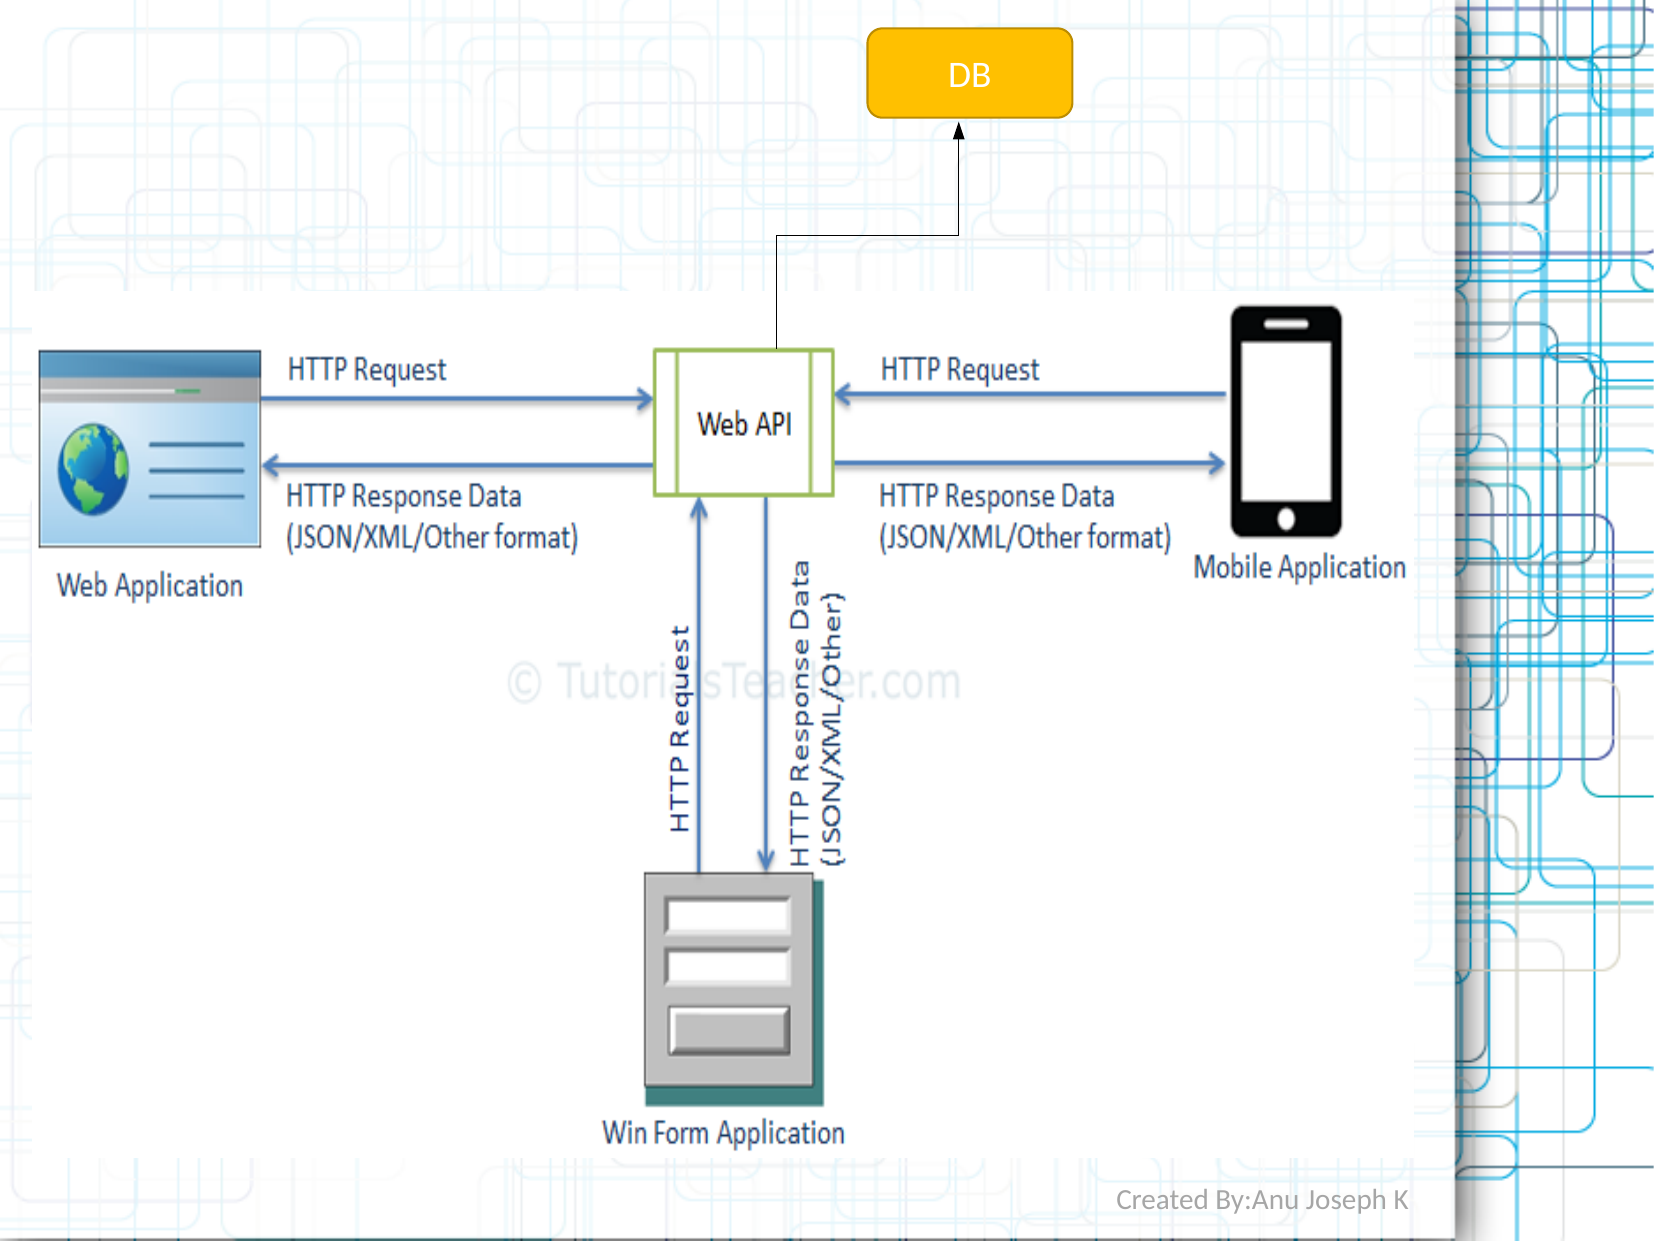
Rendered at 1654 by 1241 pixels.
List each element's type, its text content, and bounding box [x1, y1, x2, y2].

picture [32, 291, 1414, 1158]
text_box DB [867, 28, 1073, 118]
